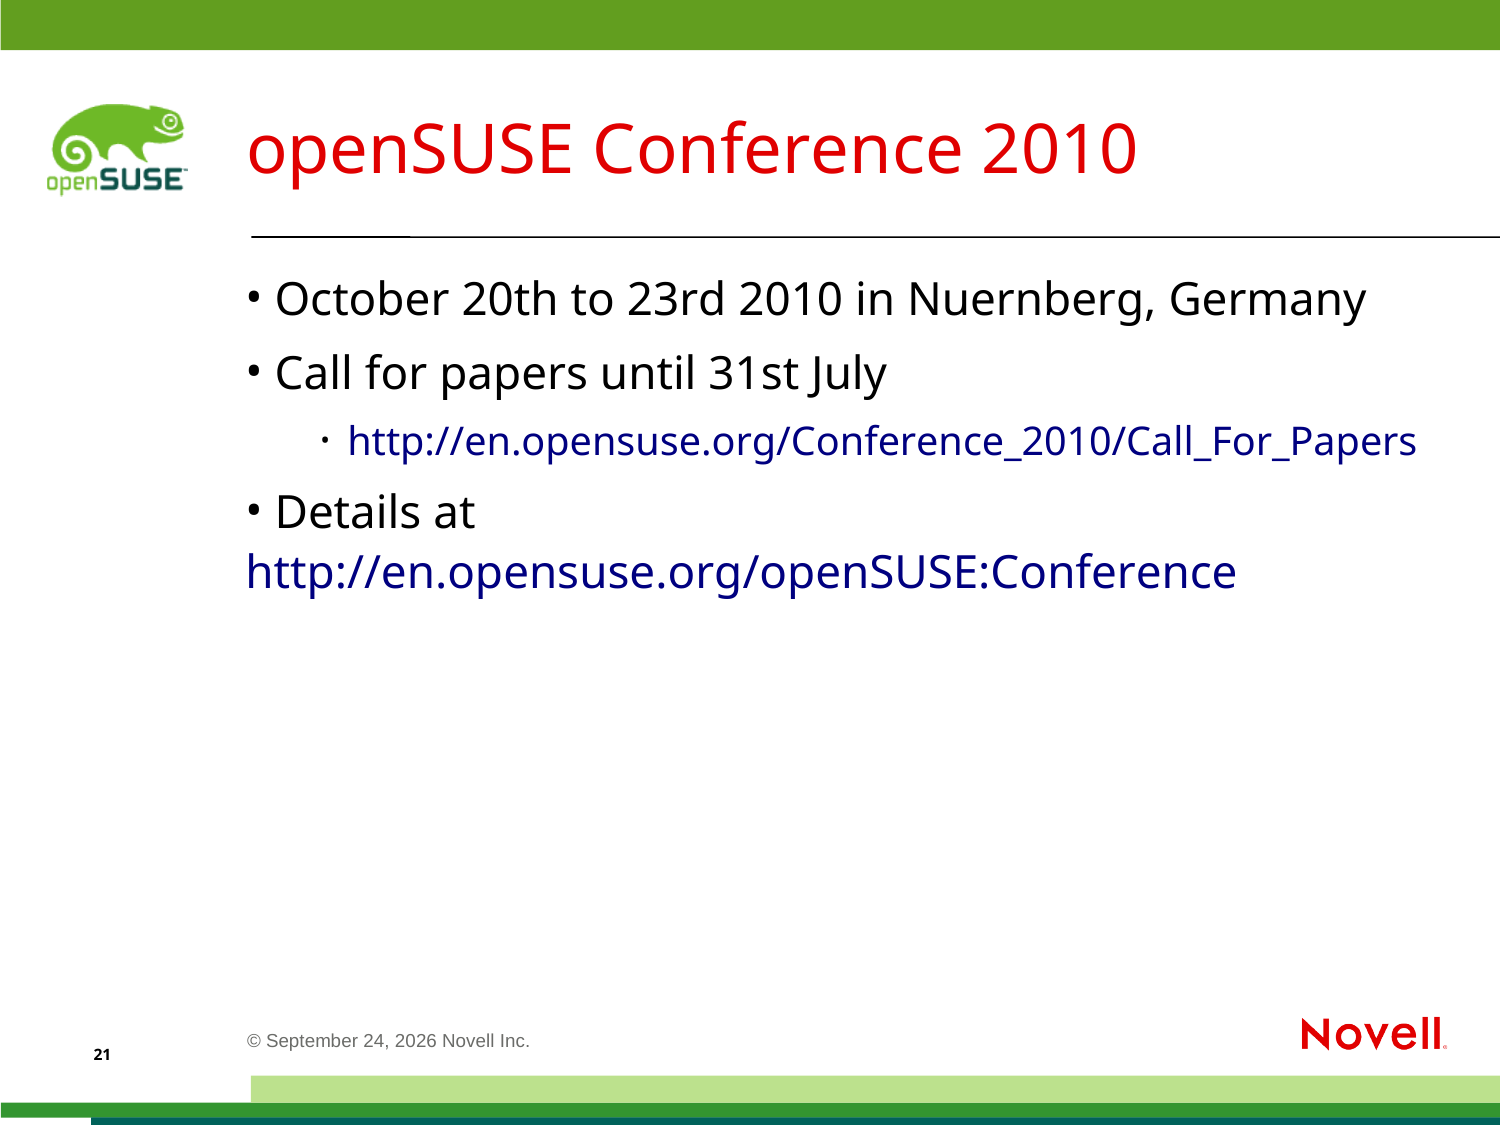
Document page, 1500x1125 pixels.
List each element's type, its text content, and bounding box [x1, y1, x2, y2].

picture [47, 104, 188, 197]
list October 20th to 23rd 2010 in Nuernberg, Germany Call for papers until 31st July http://en.opensuse.org/Conference_2010/Call_For_Papers Details at http://en.opensuse.org/openSUSE:Conference [245, 267, 1458, 1010]
title openSUSE Conference 2010 [246, 68, 1409, 231]
picture [1295, 1011, 1453, 1056]
